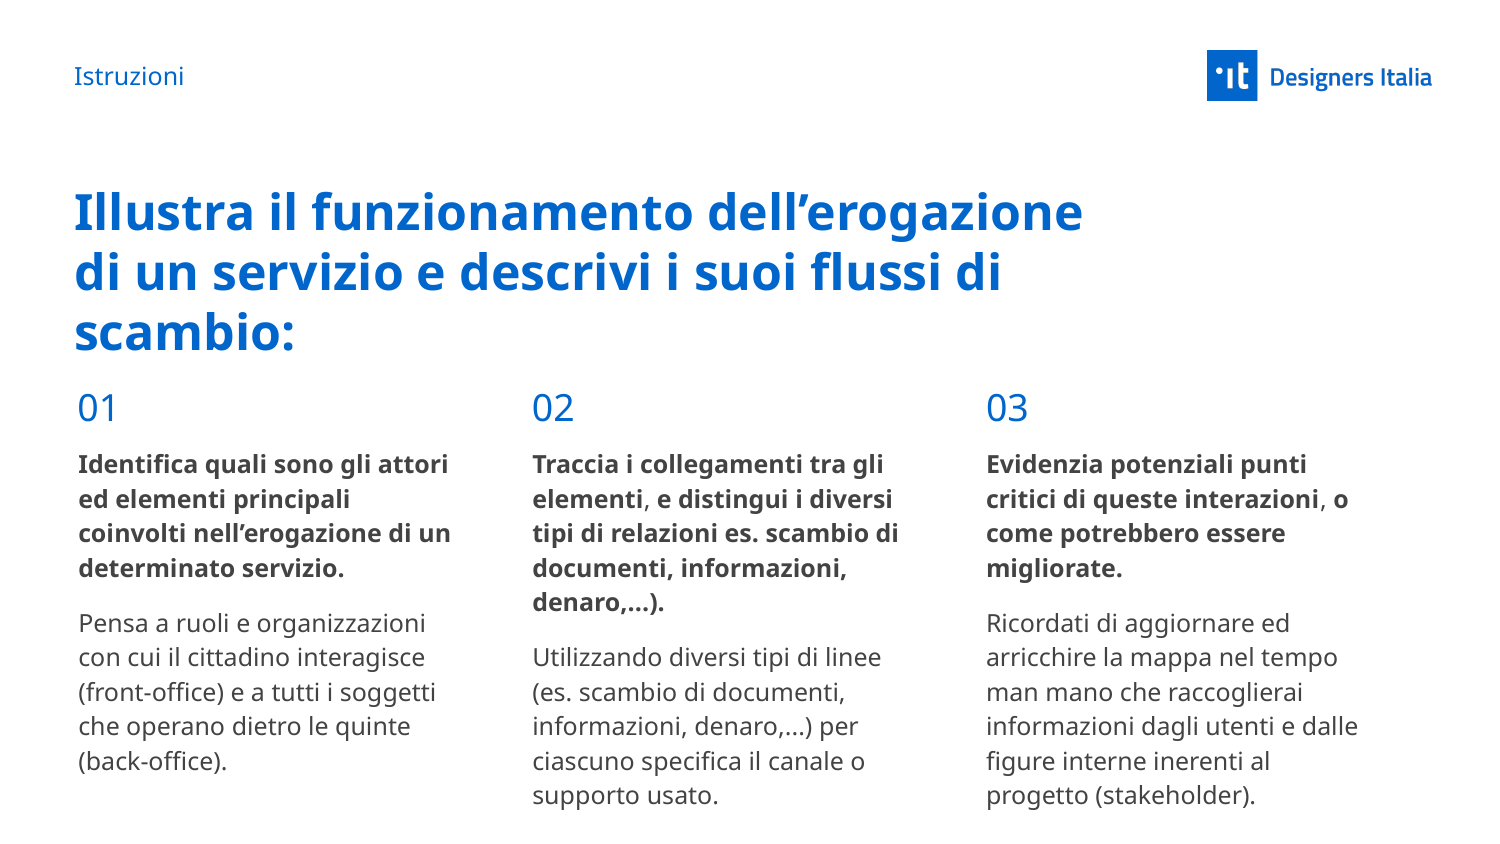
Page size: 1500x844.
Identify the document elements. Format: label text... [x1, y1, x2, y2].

text_box 03 [971, 383, 1055, 430]
text_box 02 [516, 383, 601, 430]
text_box Evidenzia potenziali punti critici di queste interazioni, o come potrebbero essere migliorate. Ricordati di aggiornare ed arricchire la mappa nel tempo man mano che raccoglierai informazioni dagli utenti e dalle figure interne inerenti al progetto (stakeholder). [971, 429, 1382, 615]
picture [1207, 50, 1445, 101]
text_box Illustra il funzionamento dell’erogazione di un servizio e descrivi i suoi flussi di scambio: [59, 165, 1149, 266]
text_box Traccia i collegamenti tra gli elementi, e distingui i diversi tipi di relazioni es. scambio di documenti, informazioni, denaro,...). Utilizzando diversi tipi di linee (es. scambio di documenti, informazioni, denaro,...) per ciascuno specifica il canale o supporto usato. [517, 429, 928, 615]
text_box 01 [62, 383, 146, 430]
text_box Istruzioni [59, 52, 696, 99]
text_box Identifica quali sono gli attori ed elementi principali coinvolti nell’erogazione di un determinato servizio. Pensa a ruoli e organizzazioni con cui il cittadino interagisce (front-office) e a tutti i soggetti che operano dietro le quinte (back-office). [63, 429, 474, 615]
